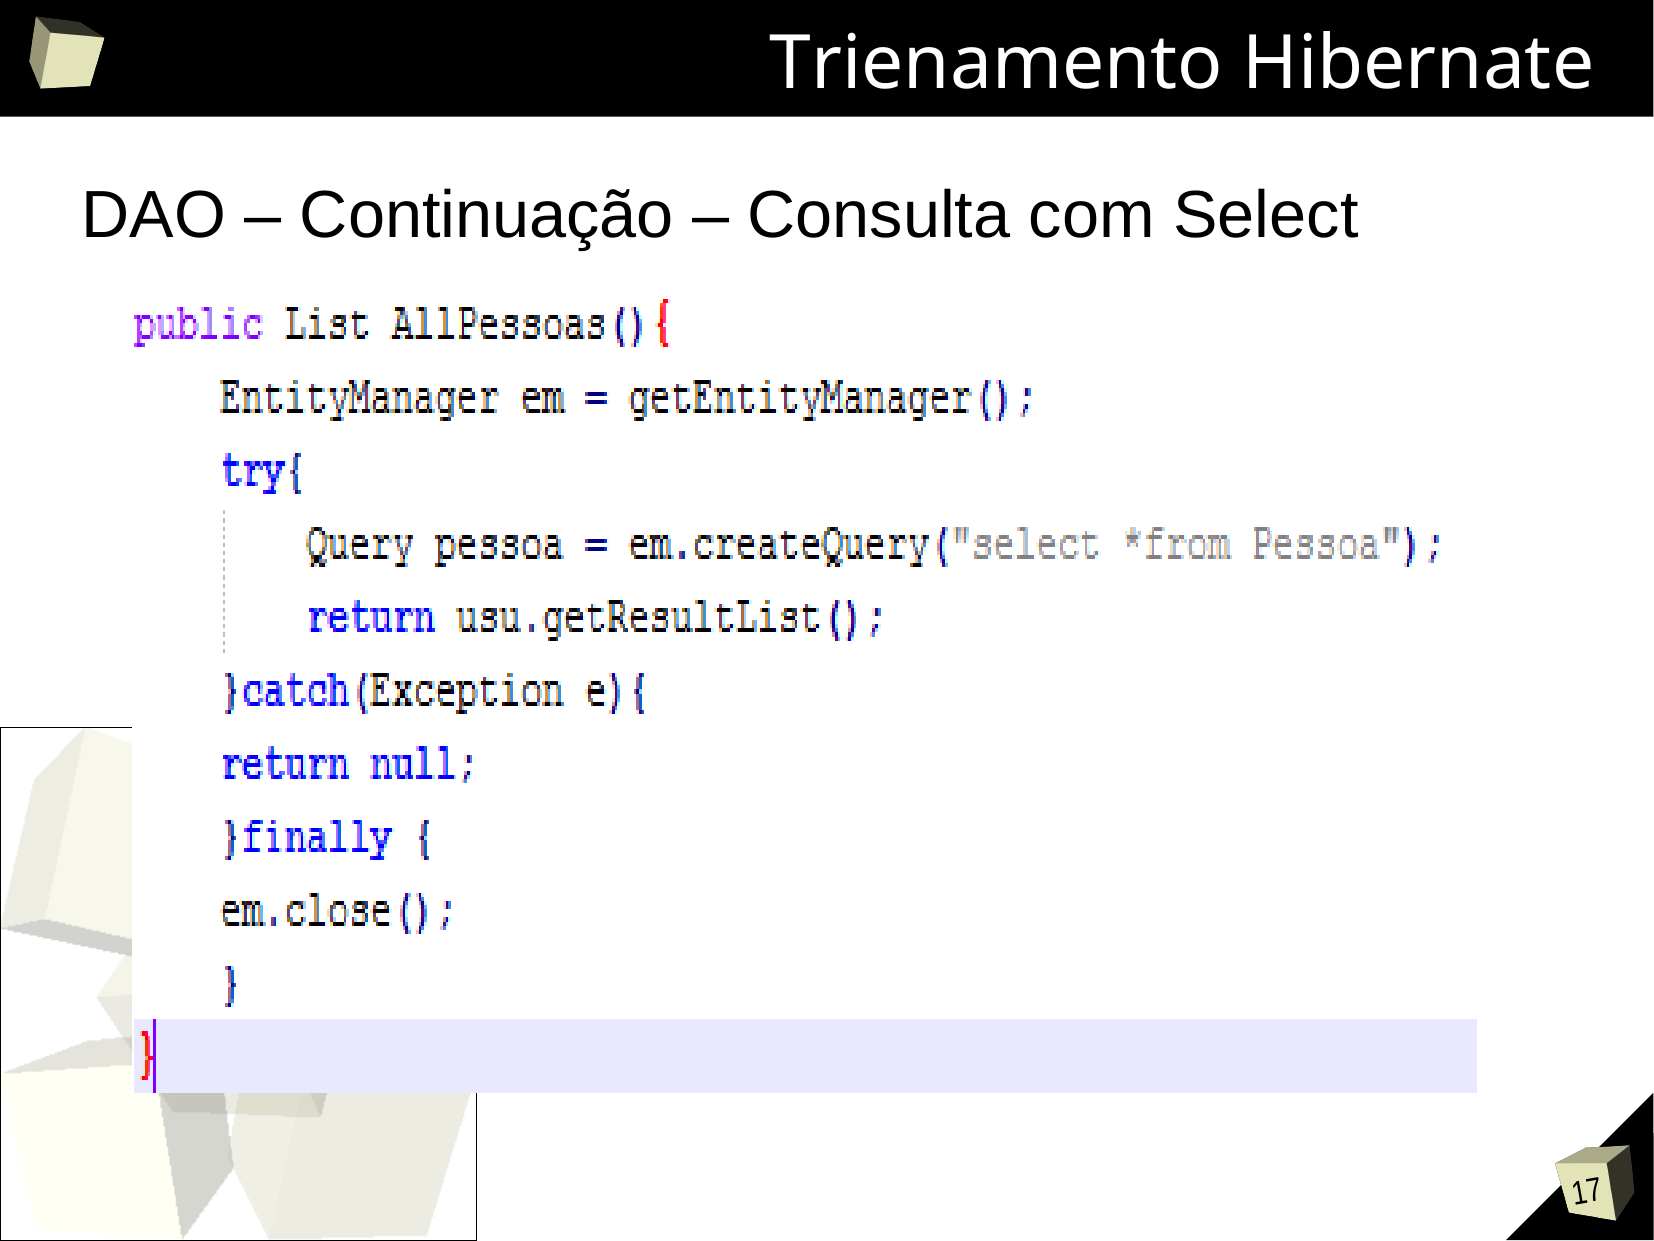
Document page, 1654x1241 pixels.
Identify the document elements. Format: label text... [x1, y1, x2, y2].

list DAO – Continuação – Consulta com Select [44, 177, 1611, 1214]
picture [132, 295, 1477, 1093]
picture [1, 728, 476, 1240]
title Trienamento Hibernate [118, 0, 1595, 119]
